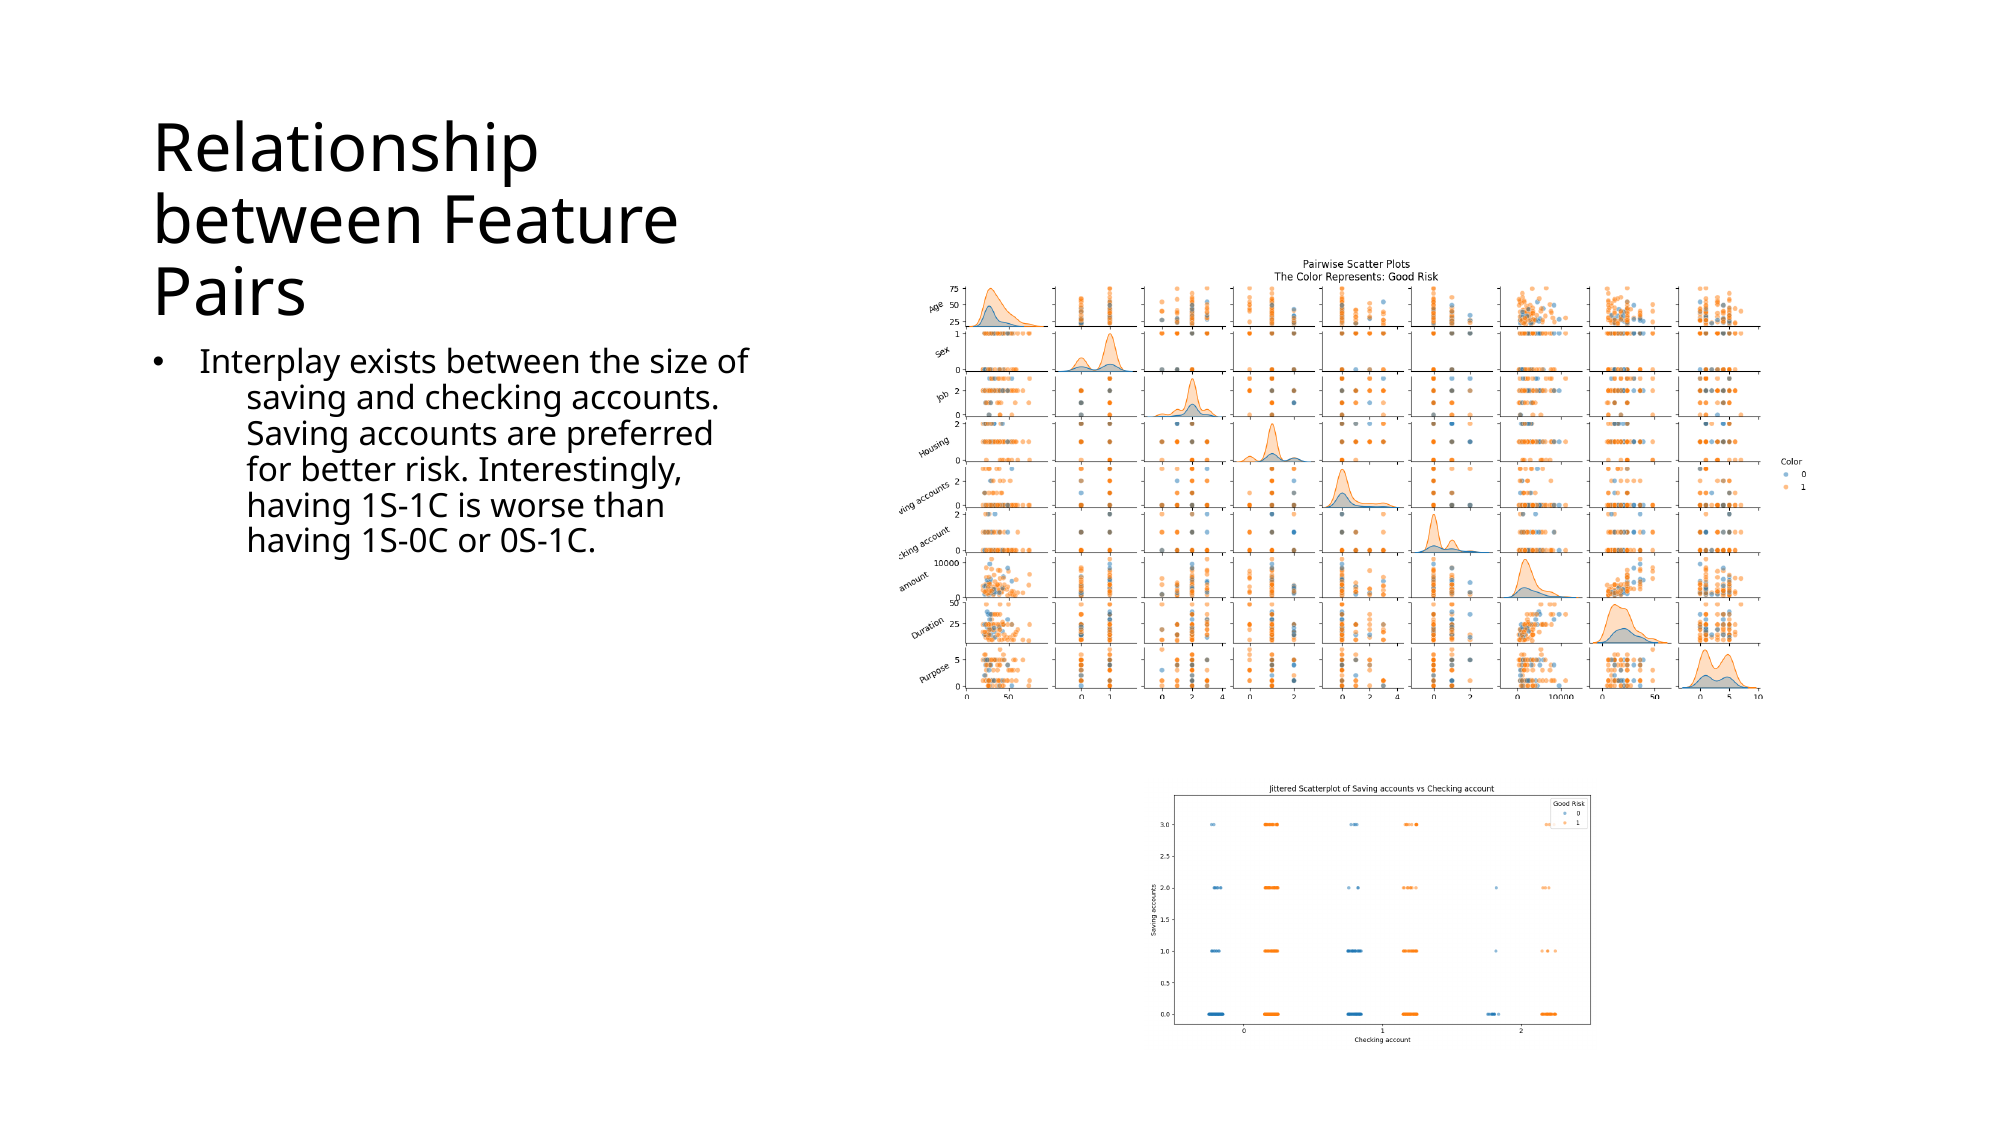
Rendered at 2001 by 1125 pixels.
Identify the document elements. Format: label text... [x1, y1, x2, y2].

picture [849, 75, 1863, 1051]
list Interplay exists between the size of saving and checking accounts. Saving accounts are preferred for better risk. Interestingly, having 1S-1C is worse than having 1S-0C or 0S-1C. [137, 337, 783, 963]
title Relationship between Feature Pairs [137, 75, 783, 337]
